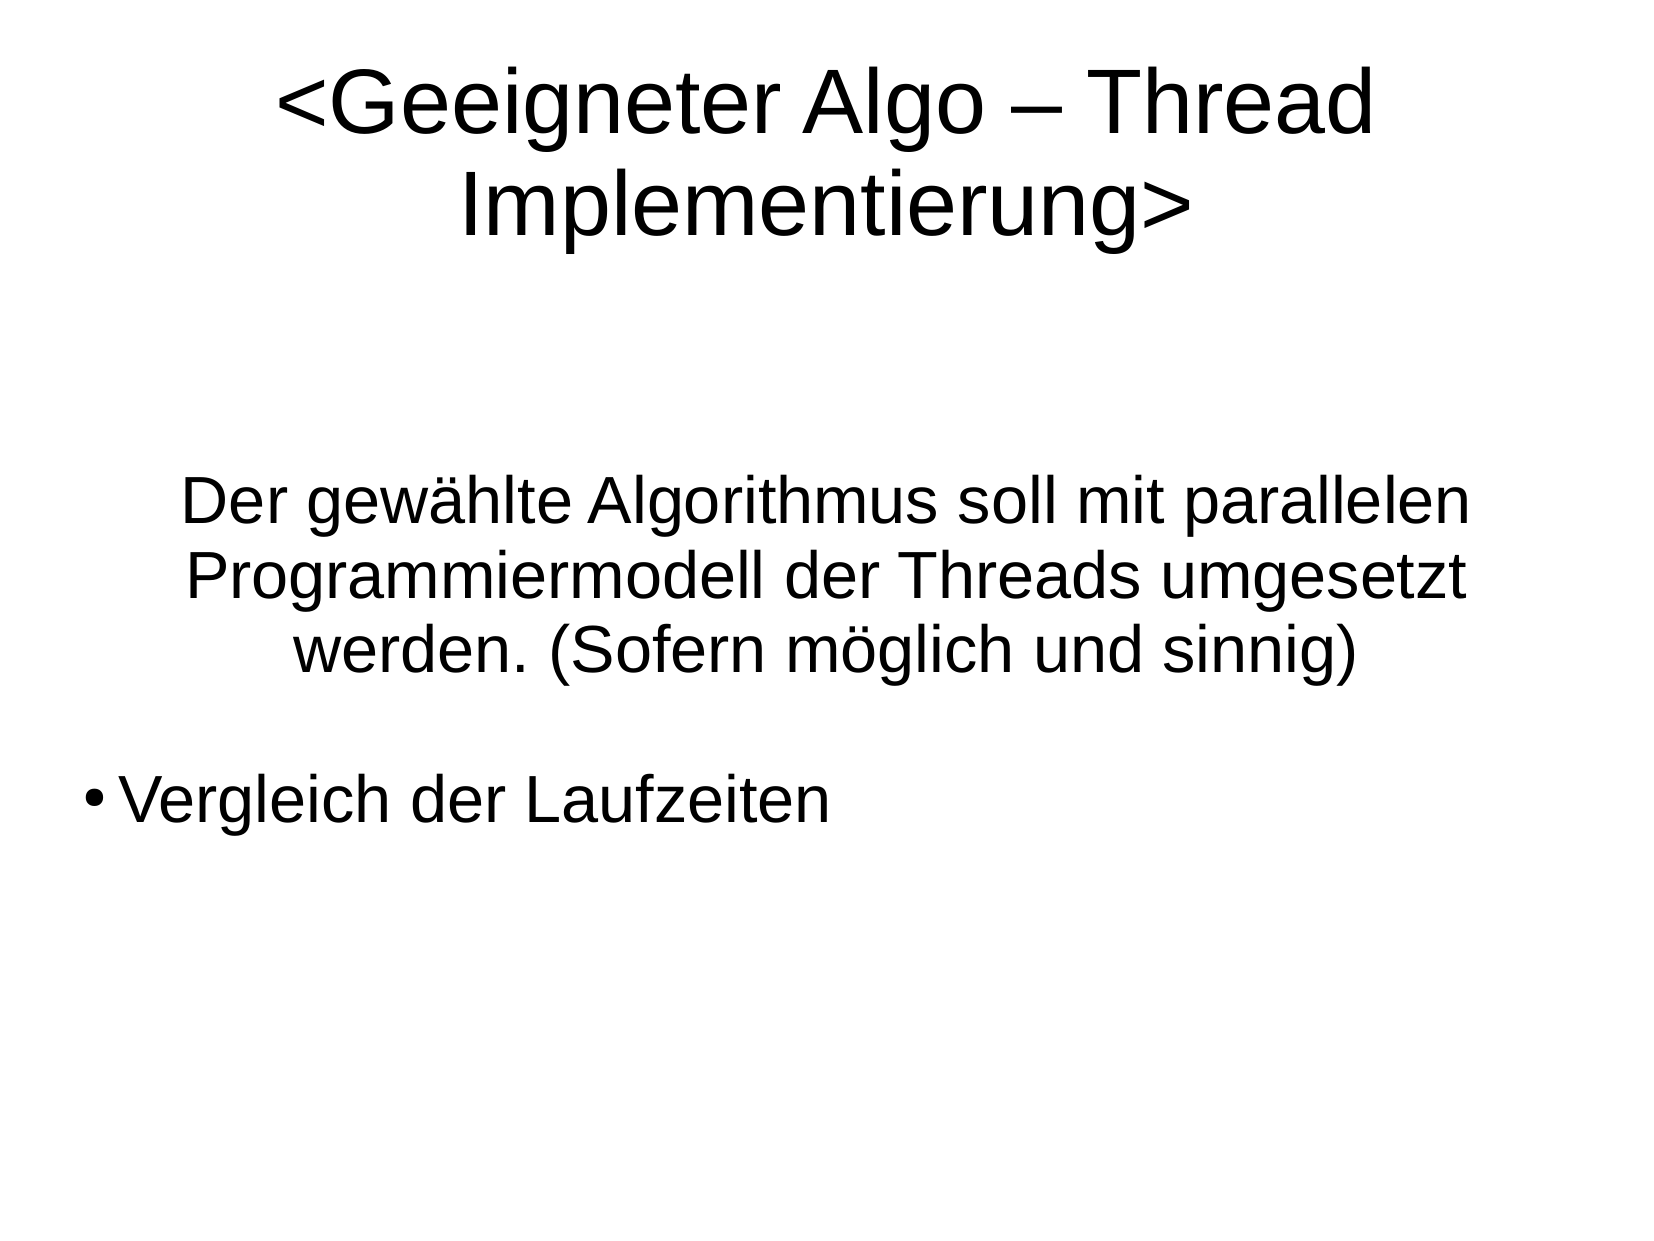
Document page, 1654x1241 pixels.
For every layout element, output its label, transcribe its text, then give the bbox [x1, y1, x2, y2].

subtitle Der gewählte Algorithmus soll mit parallelen Programmiermodell der Threads umgesetzt werden. (Sofern möglich und sinnig) Vergleich der Laufzeiten [82, 290, 1571, 1010]
title <Geeigneter Algo – Thread Implementierung> [82, 49, 1571, 257]
